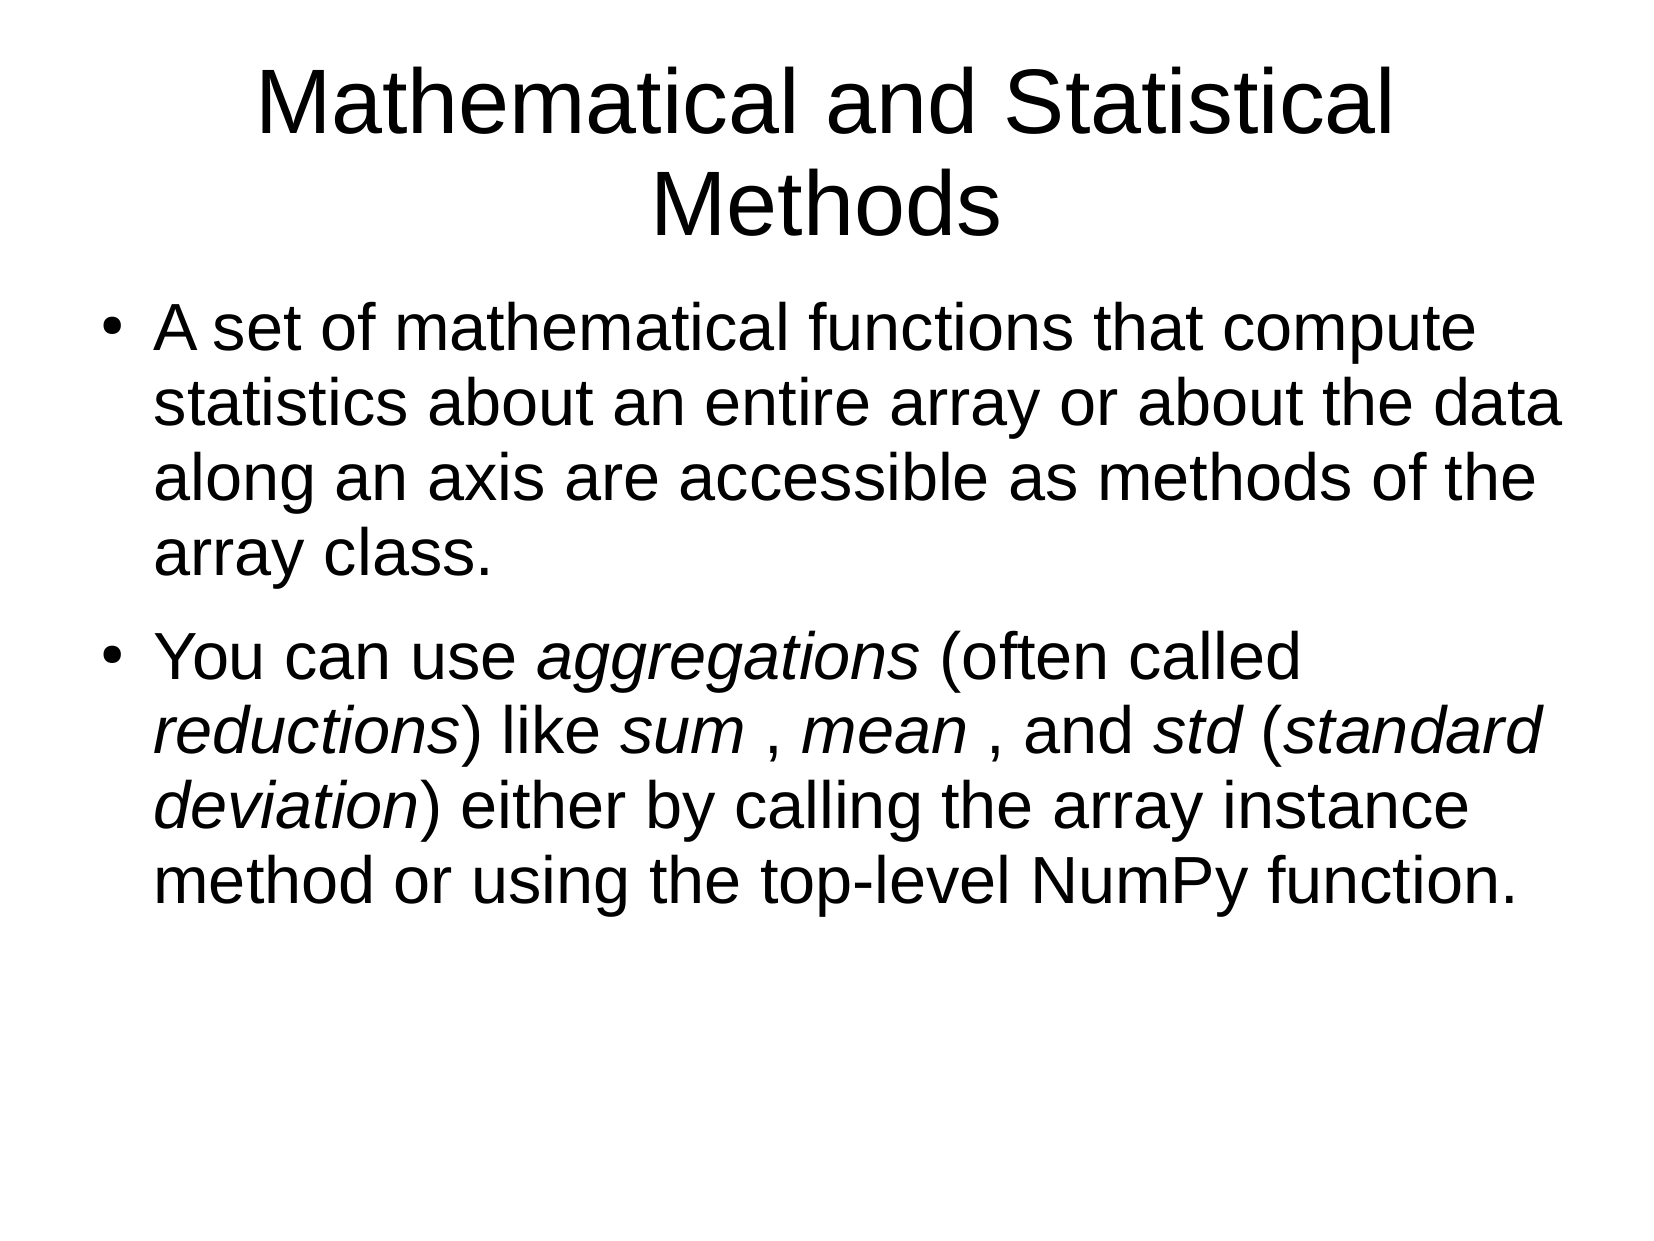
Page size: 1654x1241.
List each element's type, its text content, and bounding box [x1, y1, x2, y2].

title Mathematical and Statistical Methods [82, 49, 1571, 257]
list A set of mathematical functions that compute statistics about an entire array or about the data along an axis are accessible as methods of the array class. You can use aggregations (often called reductions) like sum , mean , and std (standard deviation) either by calling the array instance method or using the top-level NumPy function. [82, 290, 1571, 1010]
